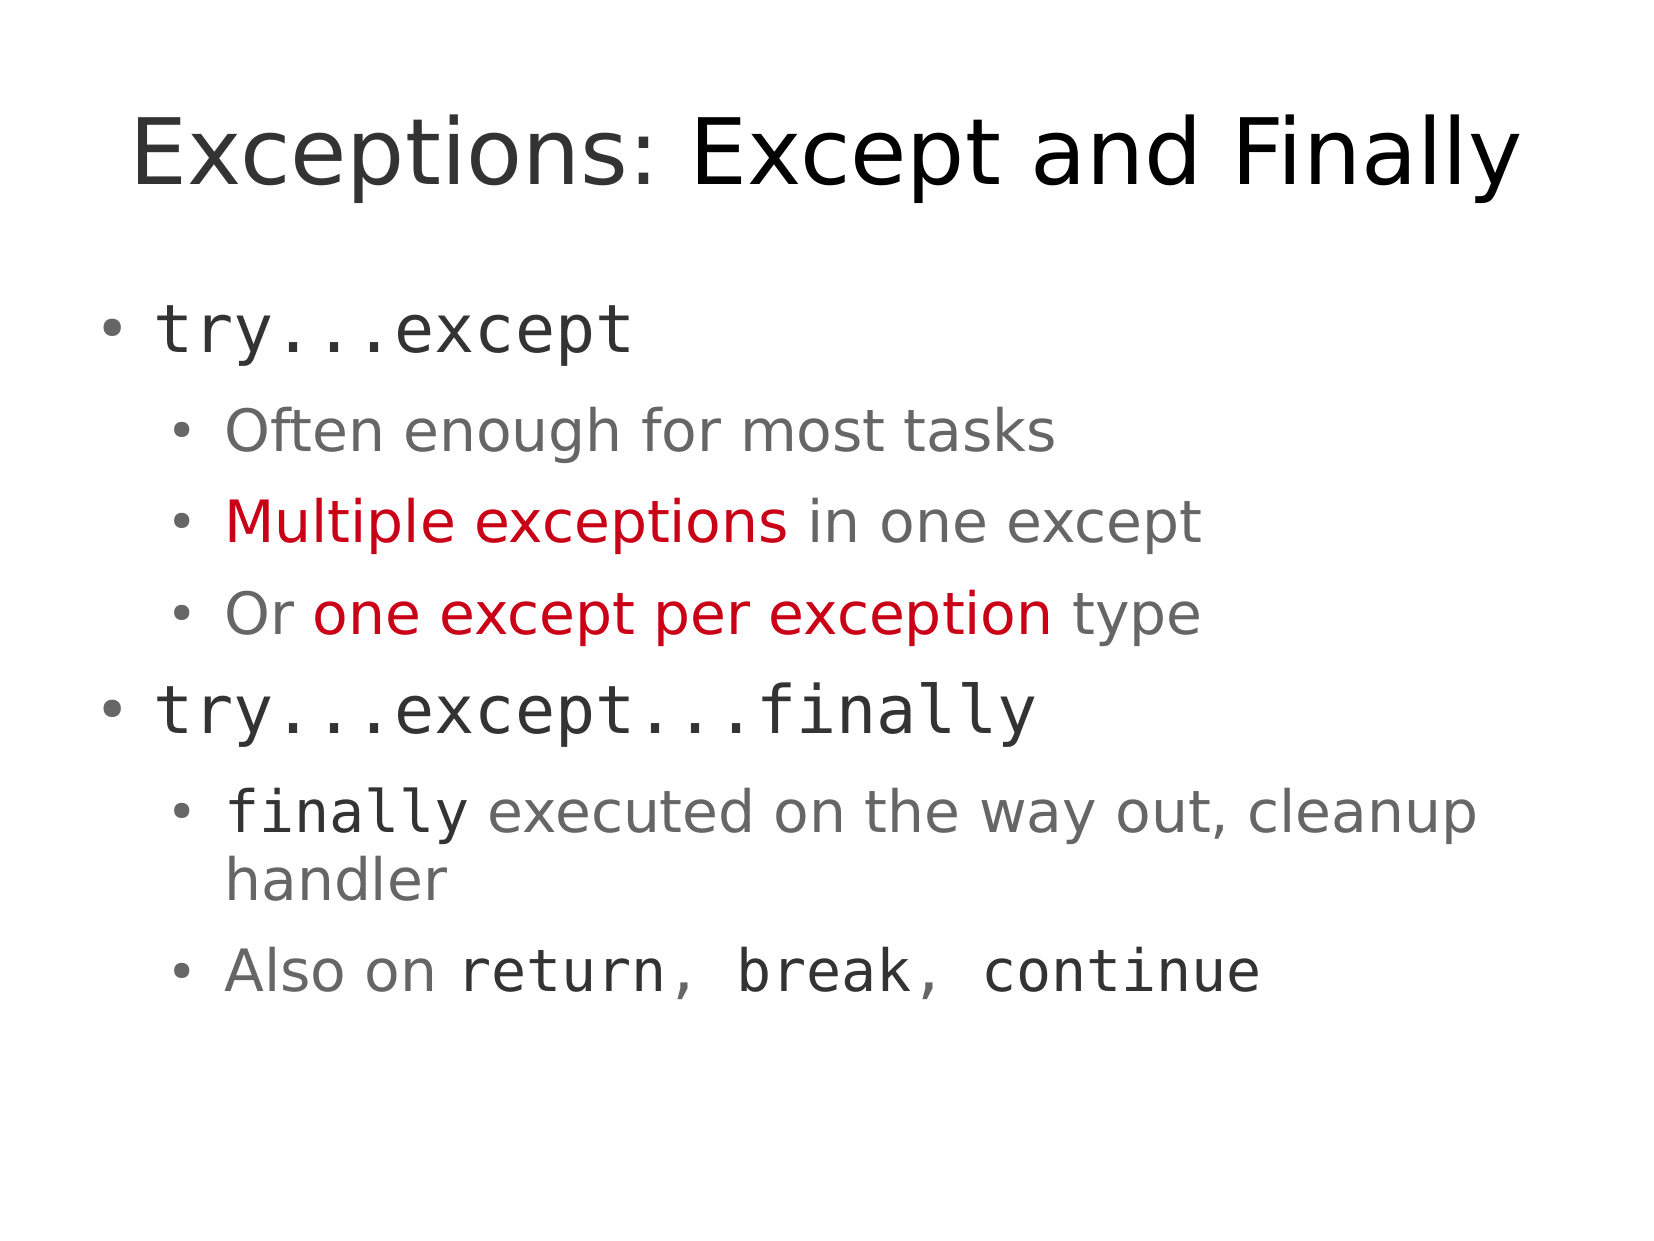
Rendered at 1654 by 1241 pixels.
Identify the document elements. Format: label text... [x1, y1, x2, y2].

title Exceptions: Except and Finally [82, 56, 1571, 250]
list try...except Often enough for most tasks Multiple exceptions in one except Or one except per exception type try...except...finally finally executed on the way out, cleanup handler Also on return, break, continue [82, 290, 1571, 1109]
